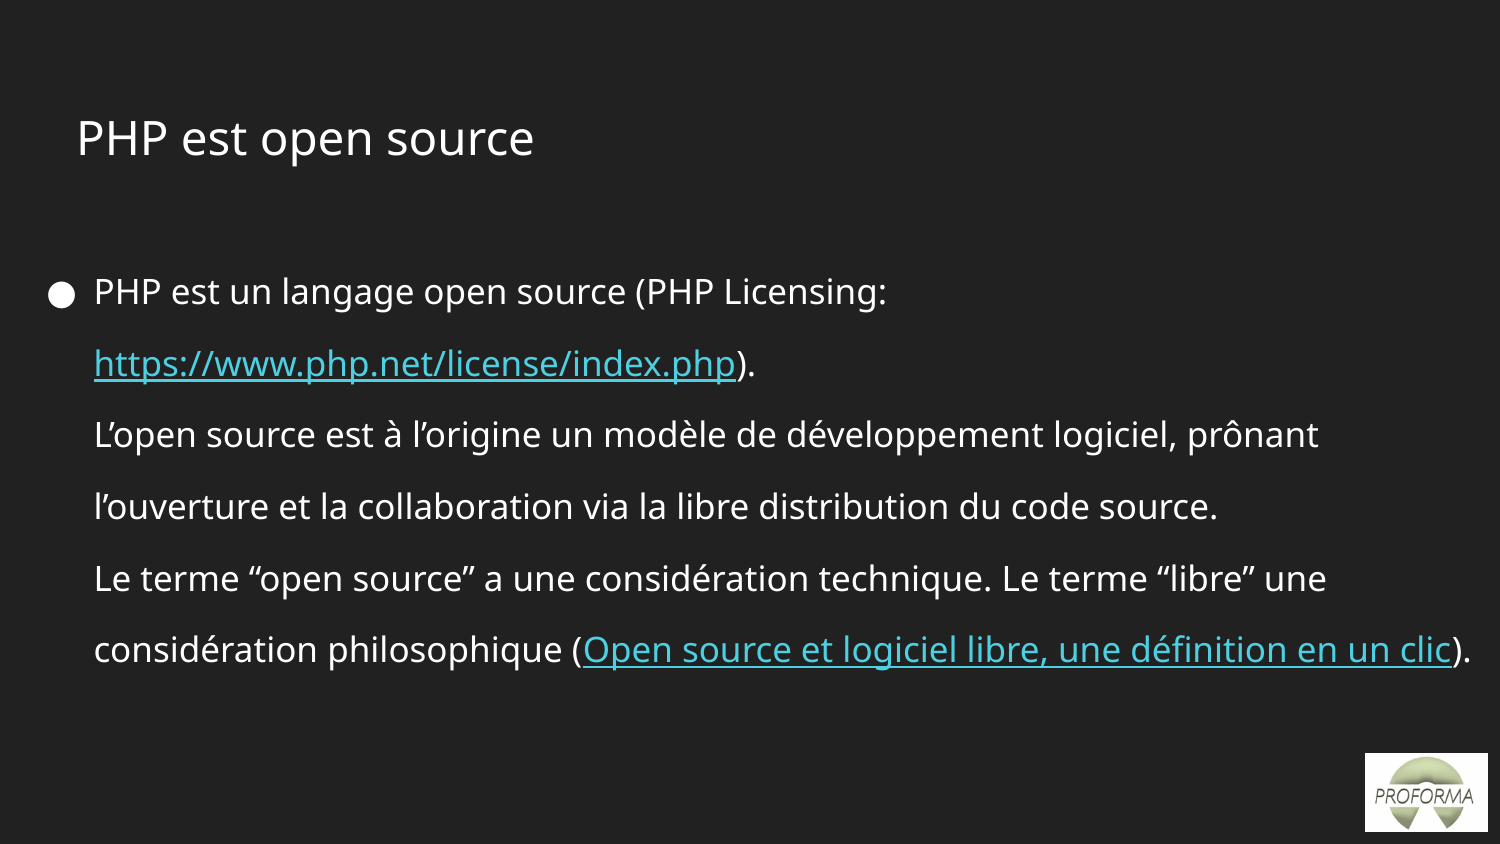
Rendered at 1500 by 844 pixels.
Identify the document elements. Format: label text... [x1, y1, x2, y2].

picture [1365, 753, 1488, 832]
title PHP est open source [61, 88, 674, 185]
title PHP est un langage open source (PHP Licensing: https://www.php.net/license/index.php). L’open source est à l’origine un modèle de développement logiciel, prônant l’ouverture et la collaboration via la libre distribution du code source. Le terme “open source” a une considération technique. Le terme “libre” une considération philosophique (Open source et logiciel libre, une définition en un clic). [15, 207, 1488, 689]
